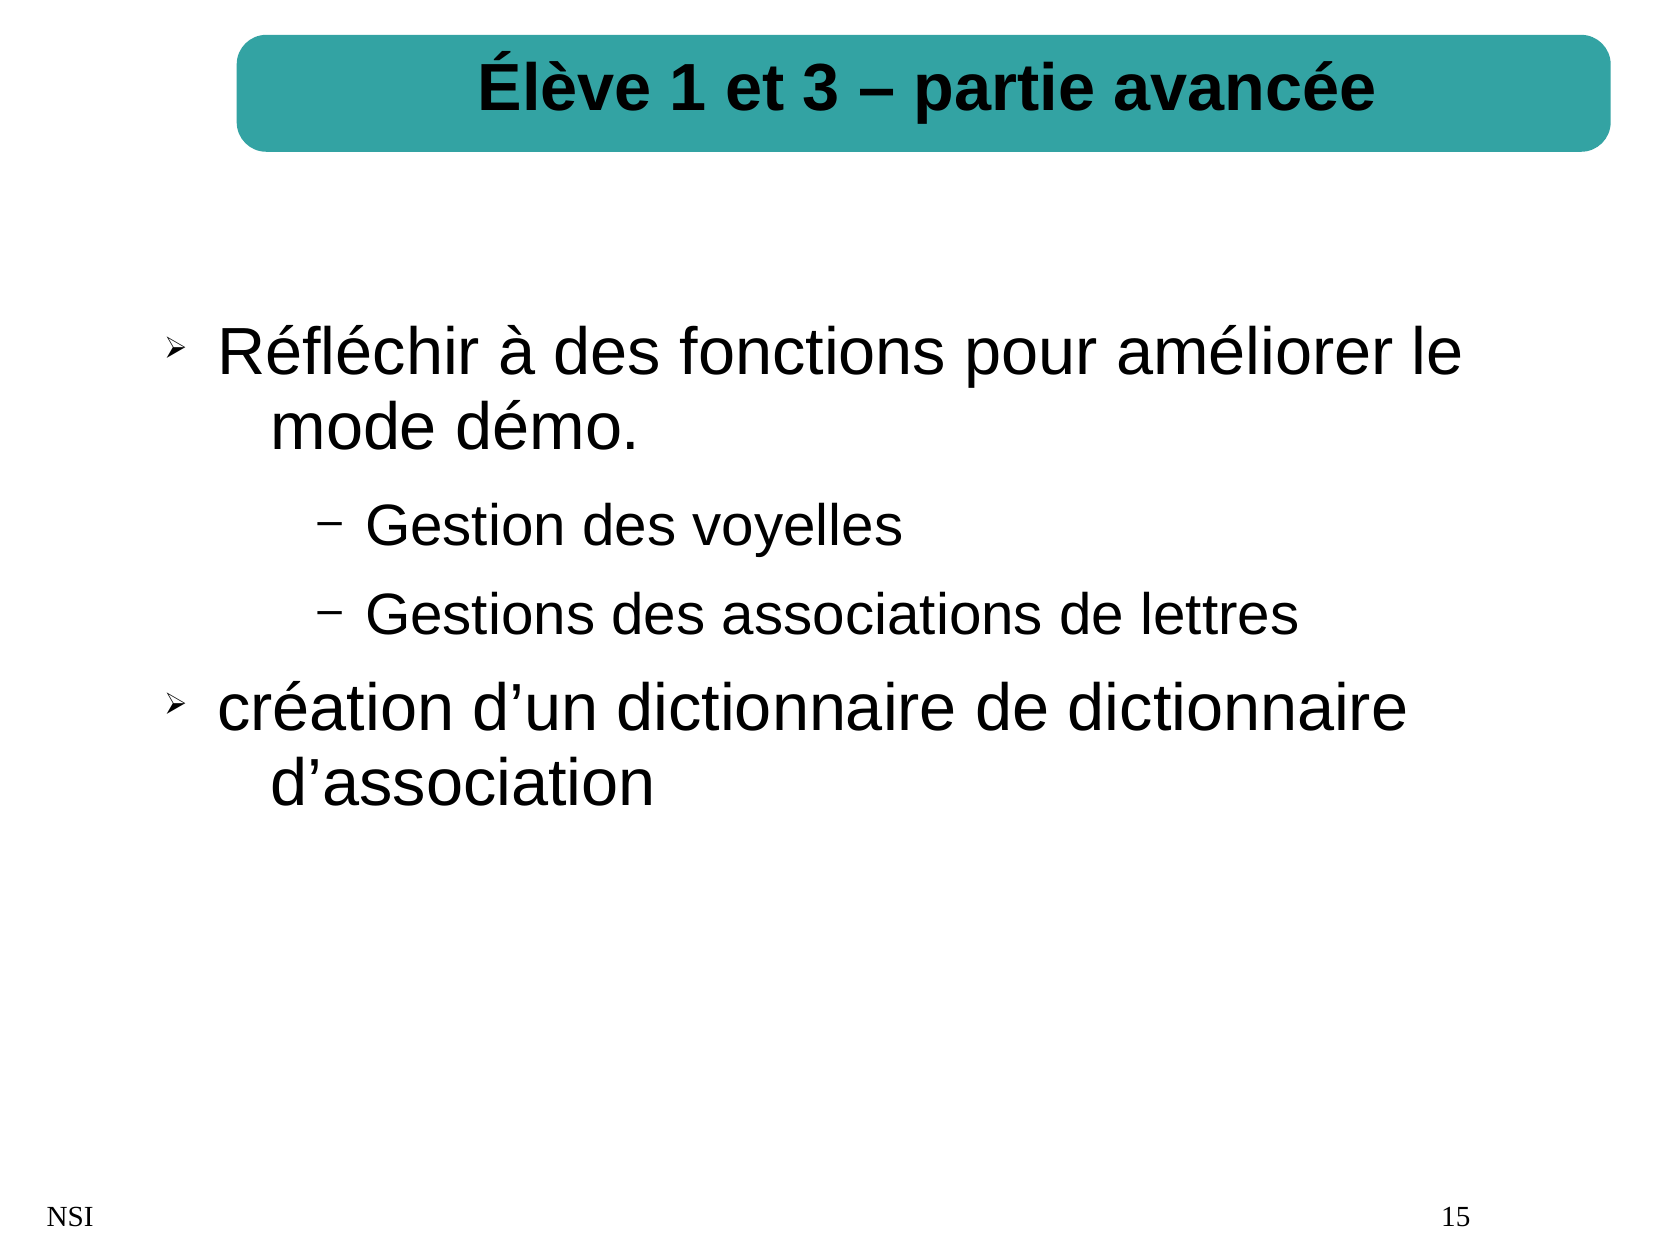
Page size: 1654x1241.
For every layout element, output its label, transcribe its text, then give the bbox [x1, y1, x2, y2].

list Réfléchir à des fonctions pour améliorer le mode démo. Gestion des voyelles Gestions des associations de lettres création d’un dictionnaire de dictionnaire d’association [128, 209, 1587, 1140]
title Élève 1 et 3 – partie avancée [238, 37, 1598, 137]
